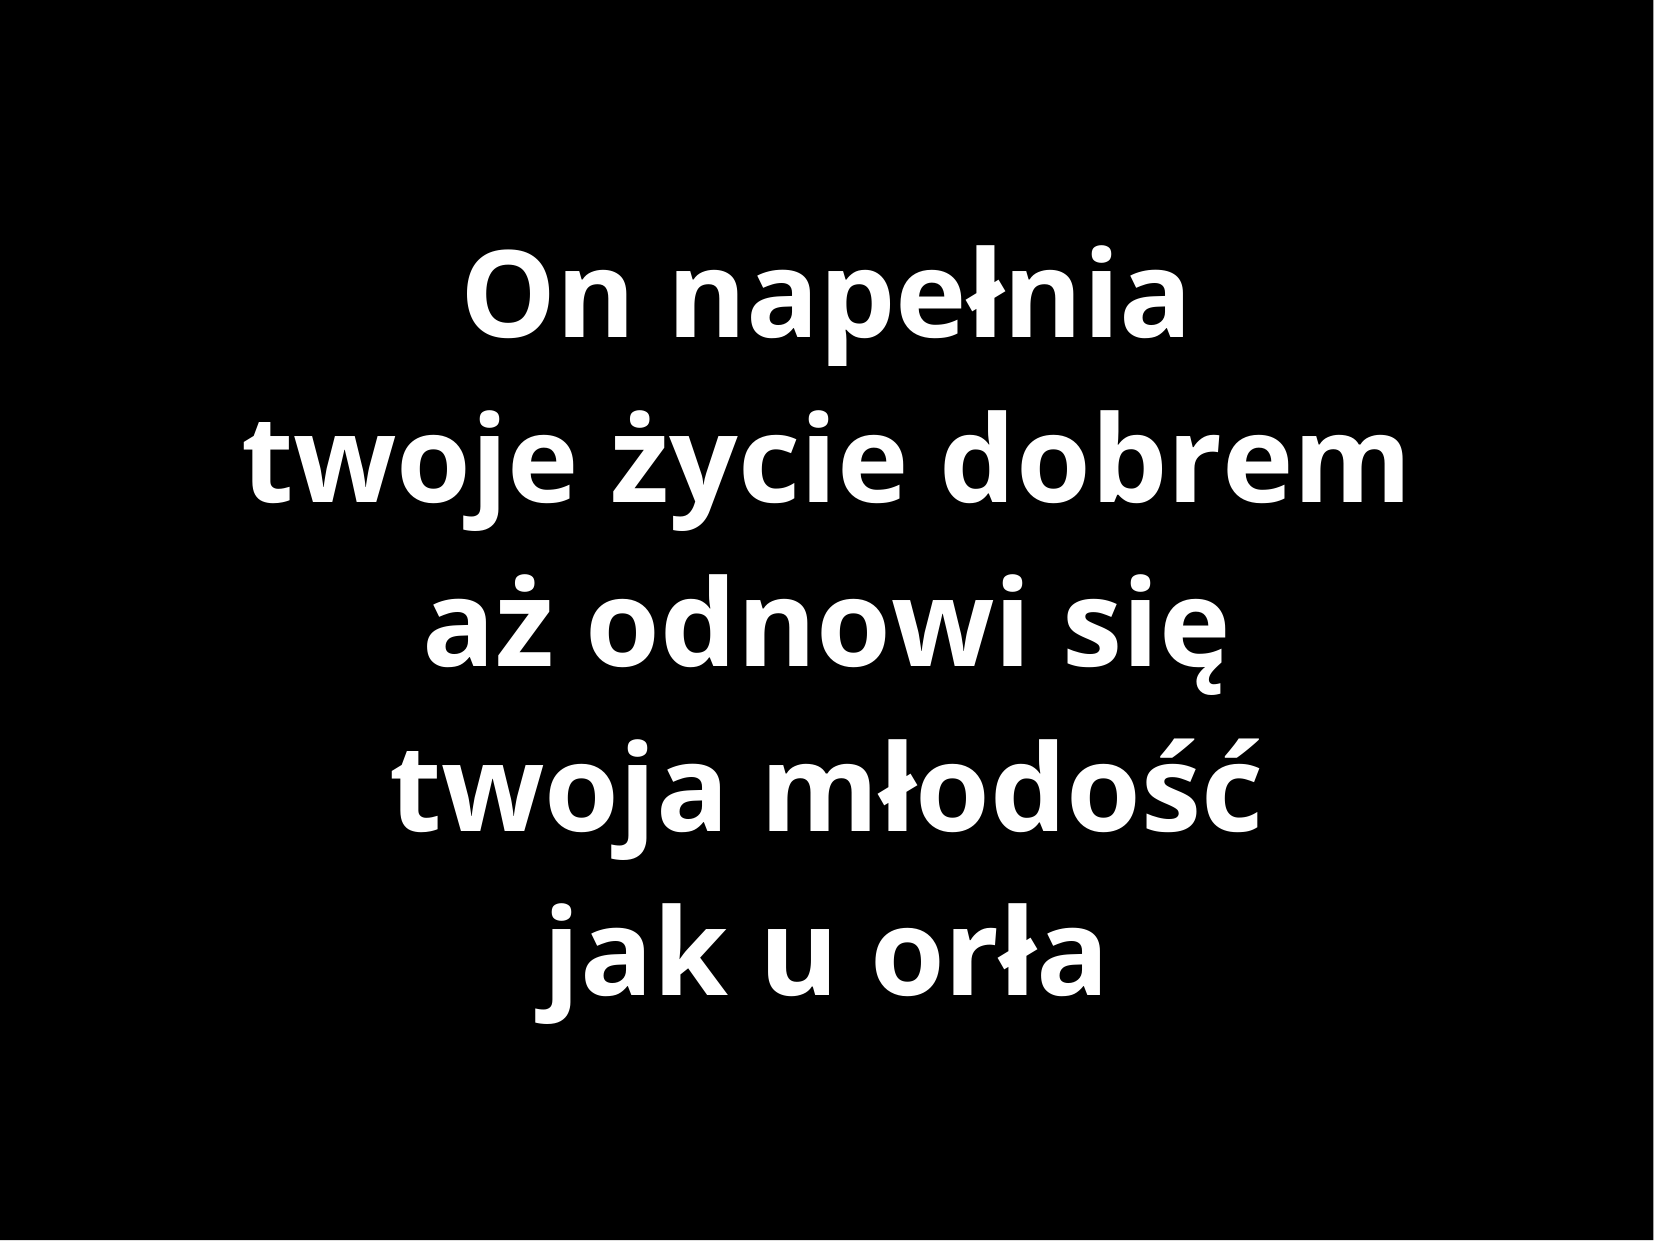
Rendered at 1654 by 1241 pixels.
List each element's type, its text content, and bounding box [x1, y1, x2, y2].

title On napełnia twoje życie dobrem aż odnowi się twoja młodość jak u orła [0, 0, 1654, 1241]
